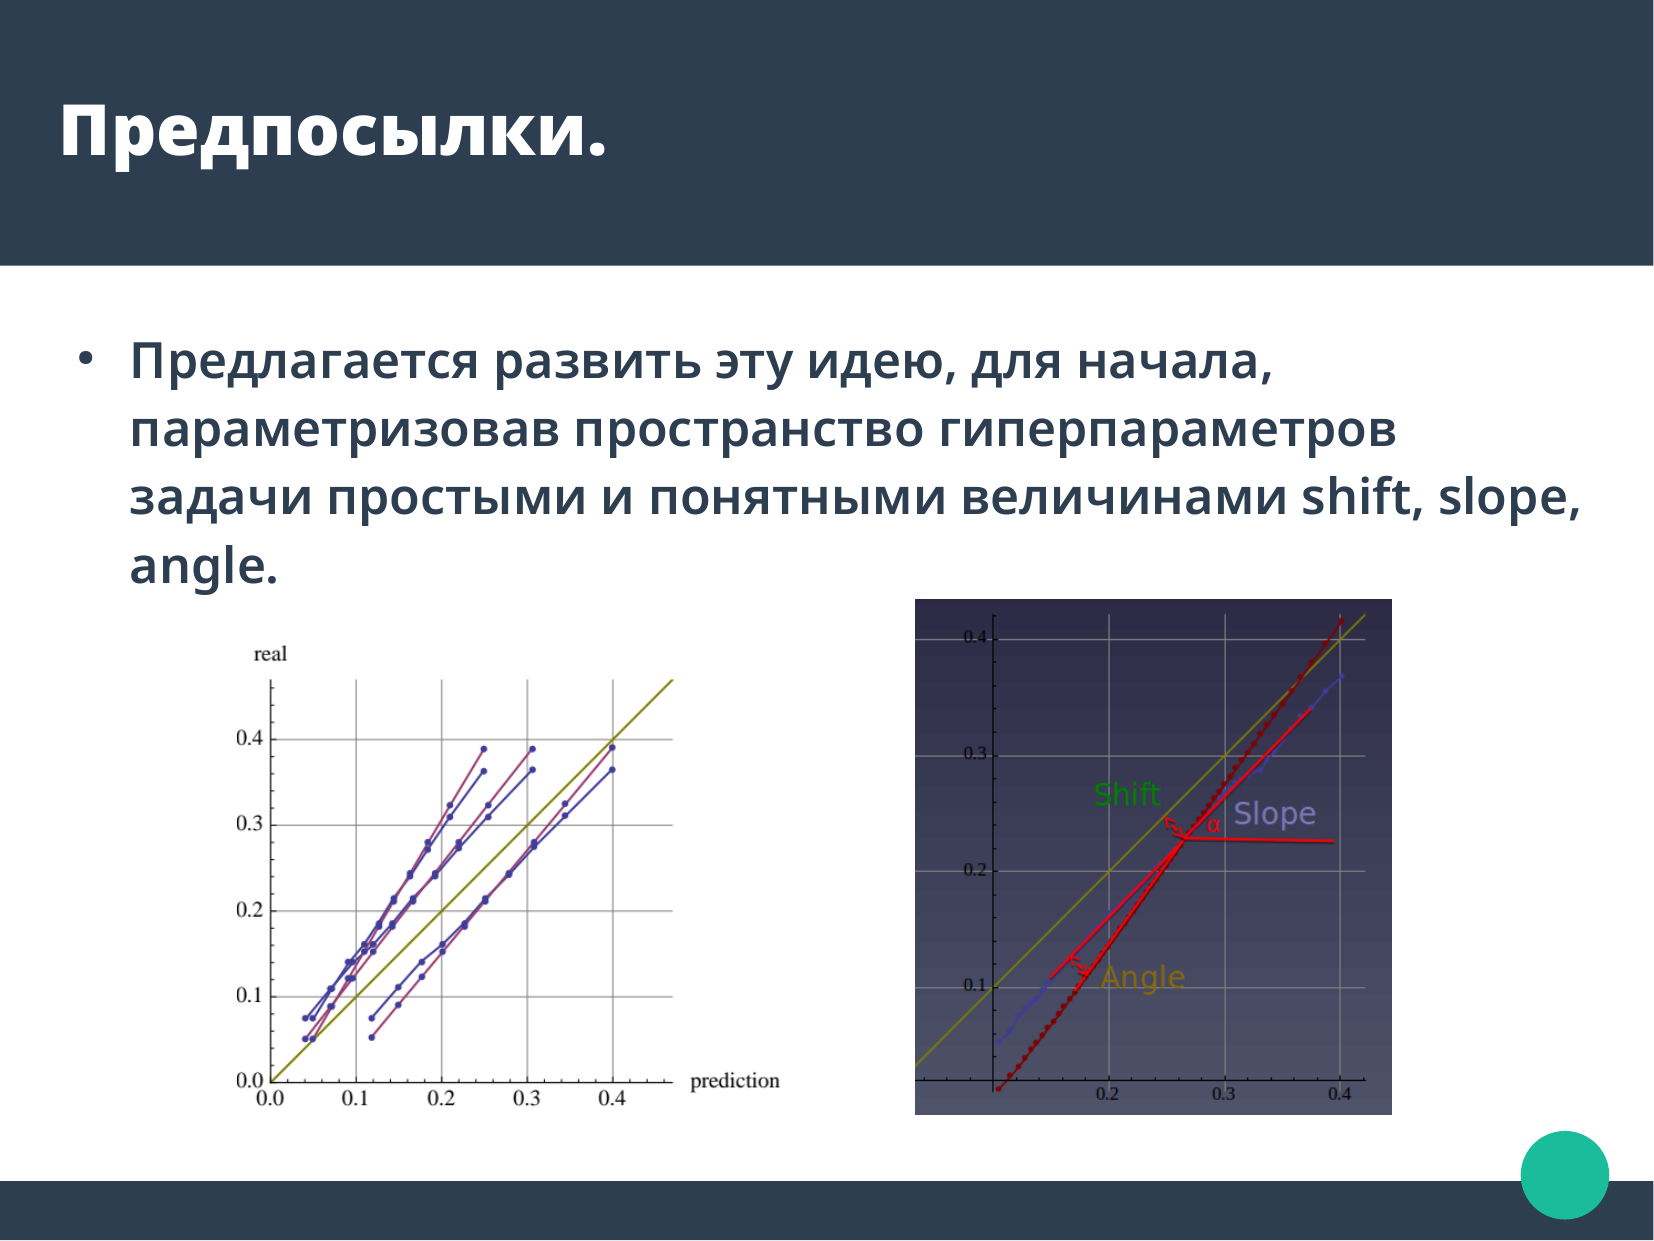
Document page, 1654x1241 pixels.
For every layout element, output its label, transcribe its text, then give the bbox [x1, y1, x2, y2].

title Предпосылки. [59, 49, 1595, 207]
picture [915, 599, 1392, 1115]
list Предлагается развить эту идею, для начала, параметризовав пространство гиперпараметров задачи простыми и понятными величинами shift, slope, angle. [59, 324, 1595, 1152]
picture [236, 644, 781, 1111]
